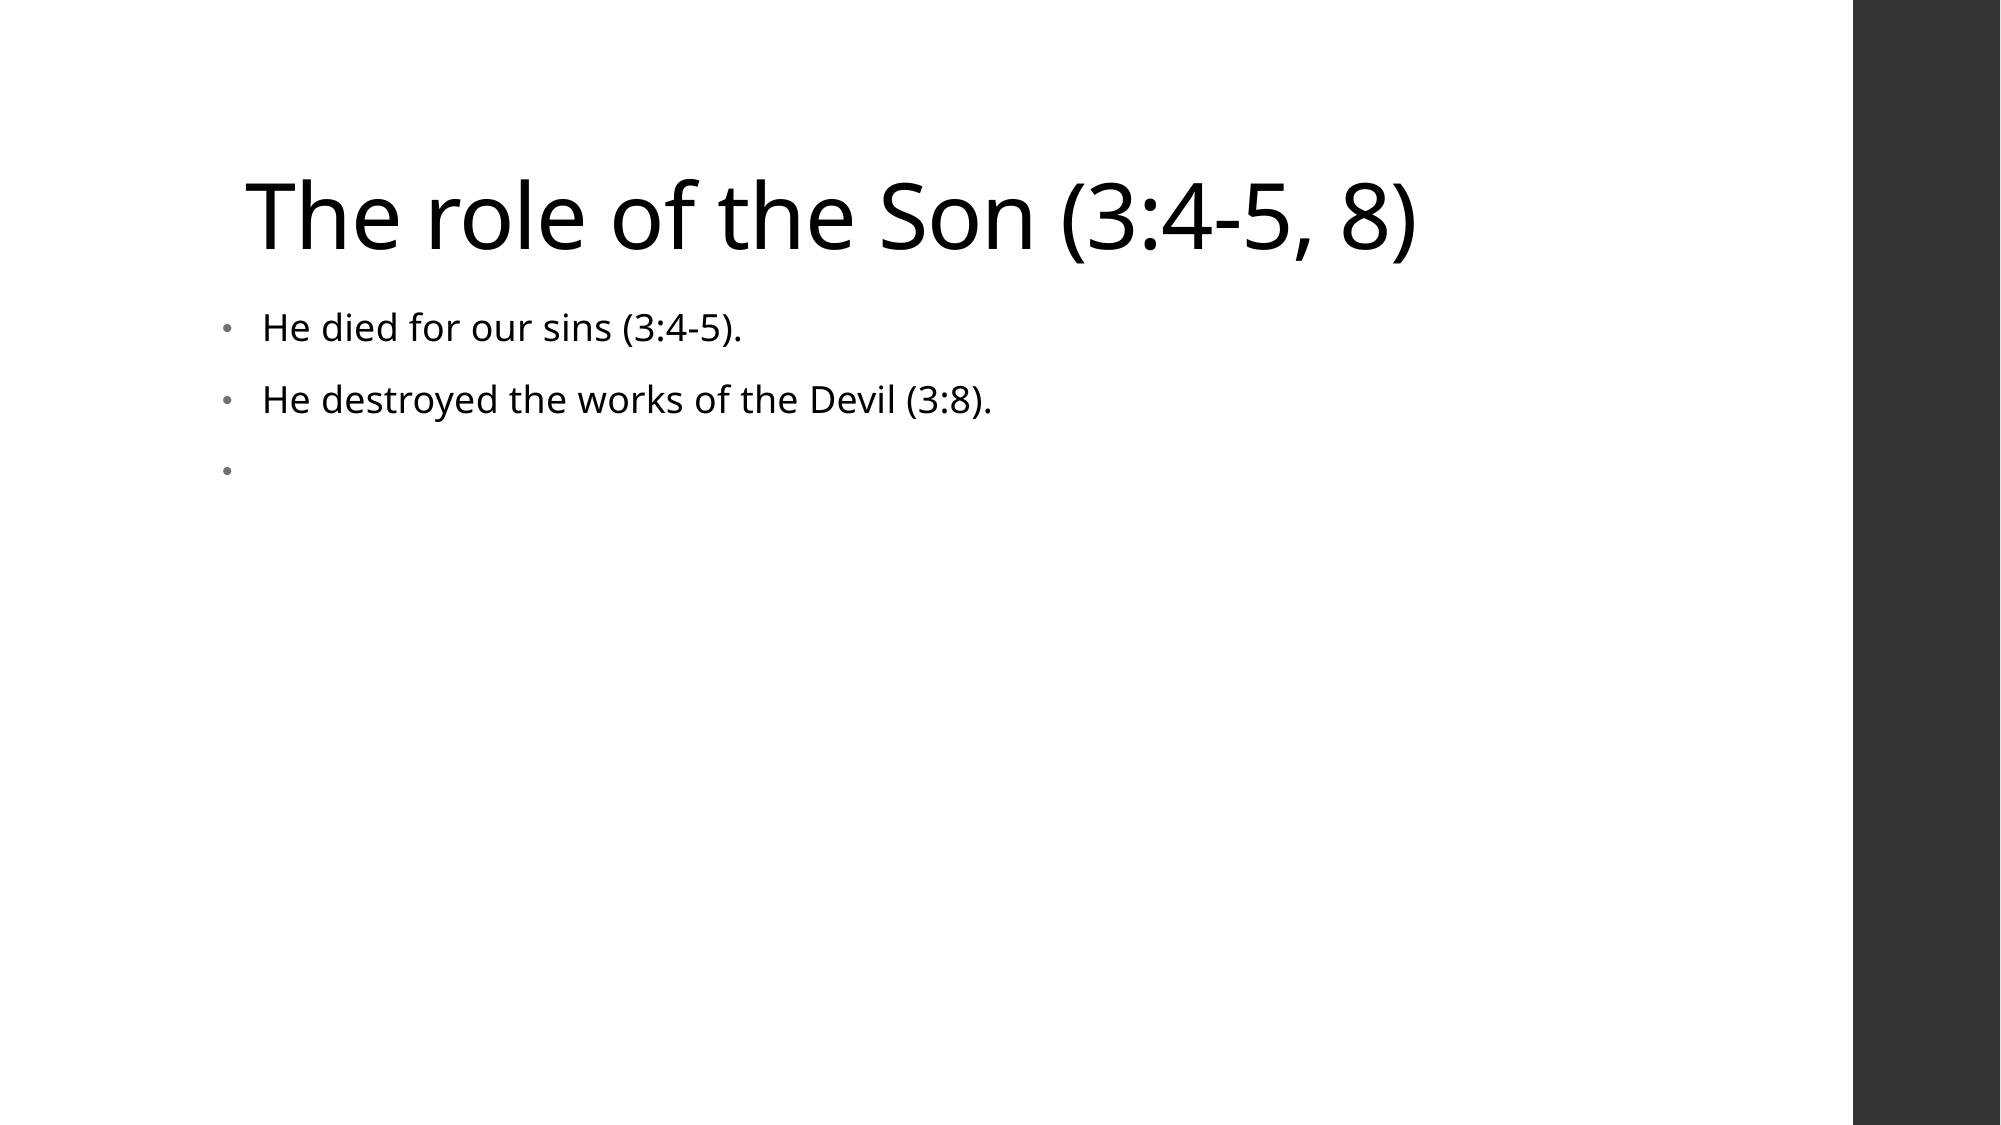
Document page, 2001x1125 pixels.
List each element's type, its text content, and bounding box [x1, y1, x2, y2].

list He died for our sins (3:4-5). He destroyed the works of the Devil (3:8). [206, 299, 1617, 1014]
title The role of the Son (3:4-5, 8) [206, 60, 1797, 278]
